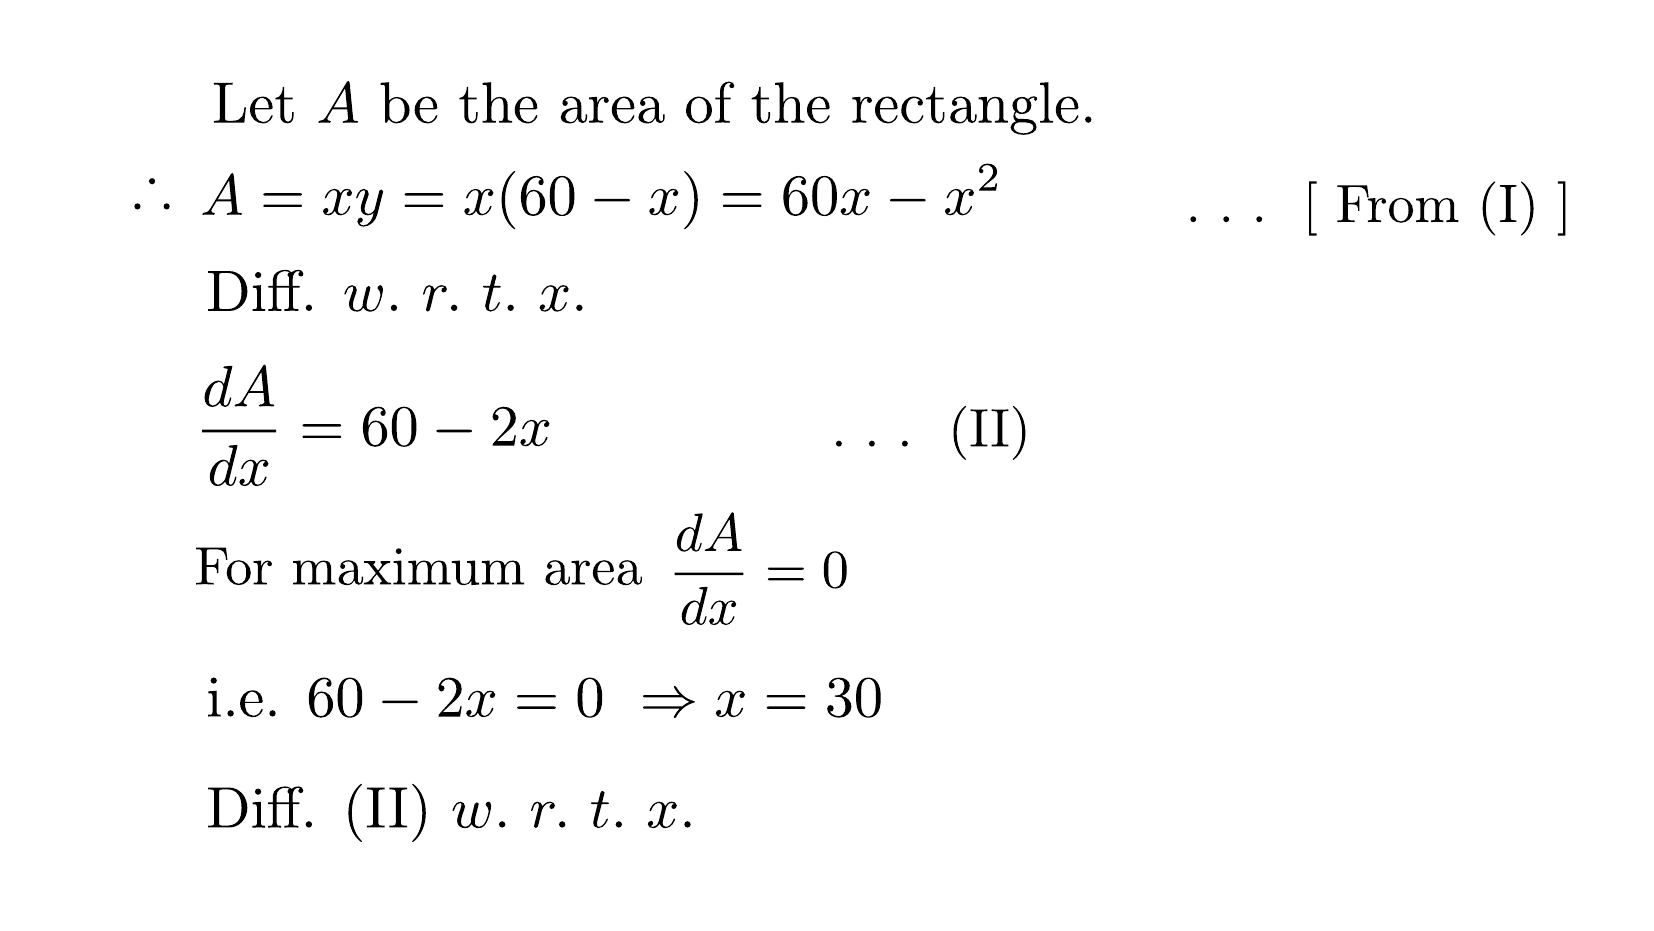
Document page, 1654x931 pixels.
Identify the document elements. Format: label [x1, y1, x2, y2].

text_box [202, 163, 998, 230]
text_box [208, 269, 583, 312]
text_box [134, 178, 170, 210]
title [35, 37, 1619, 888]
text_box [1188, 181, 1566, 236]
text_box [196, 547, 642, 586]
text_box [213, 80, 1092, 135]
text_box [674, 512, 847, 626]
text_box [208, 677, 881, 718]
text_box [202, 364, 550, 487]
text_box [834, 405, 1026, 460]
text_box [208, 783, 691, 843]
